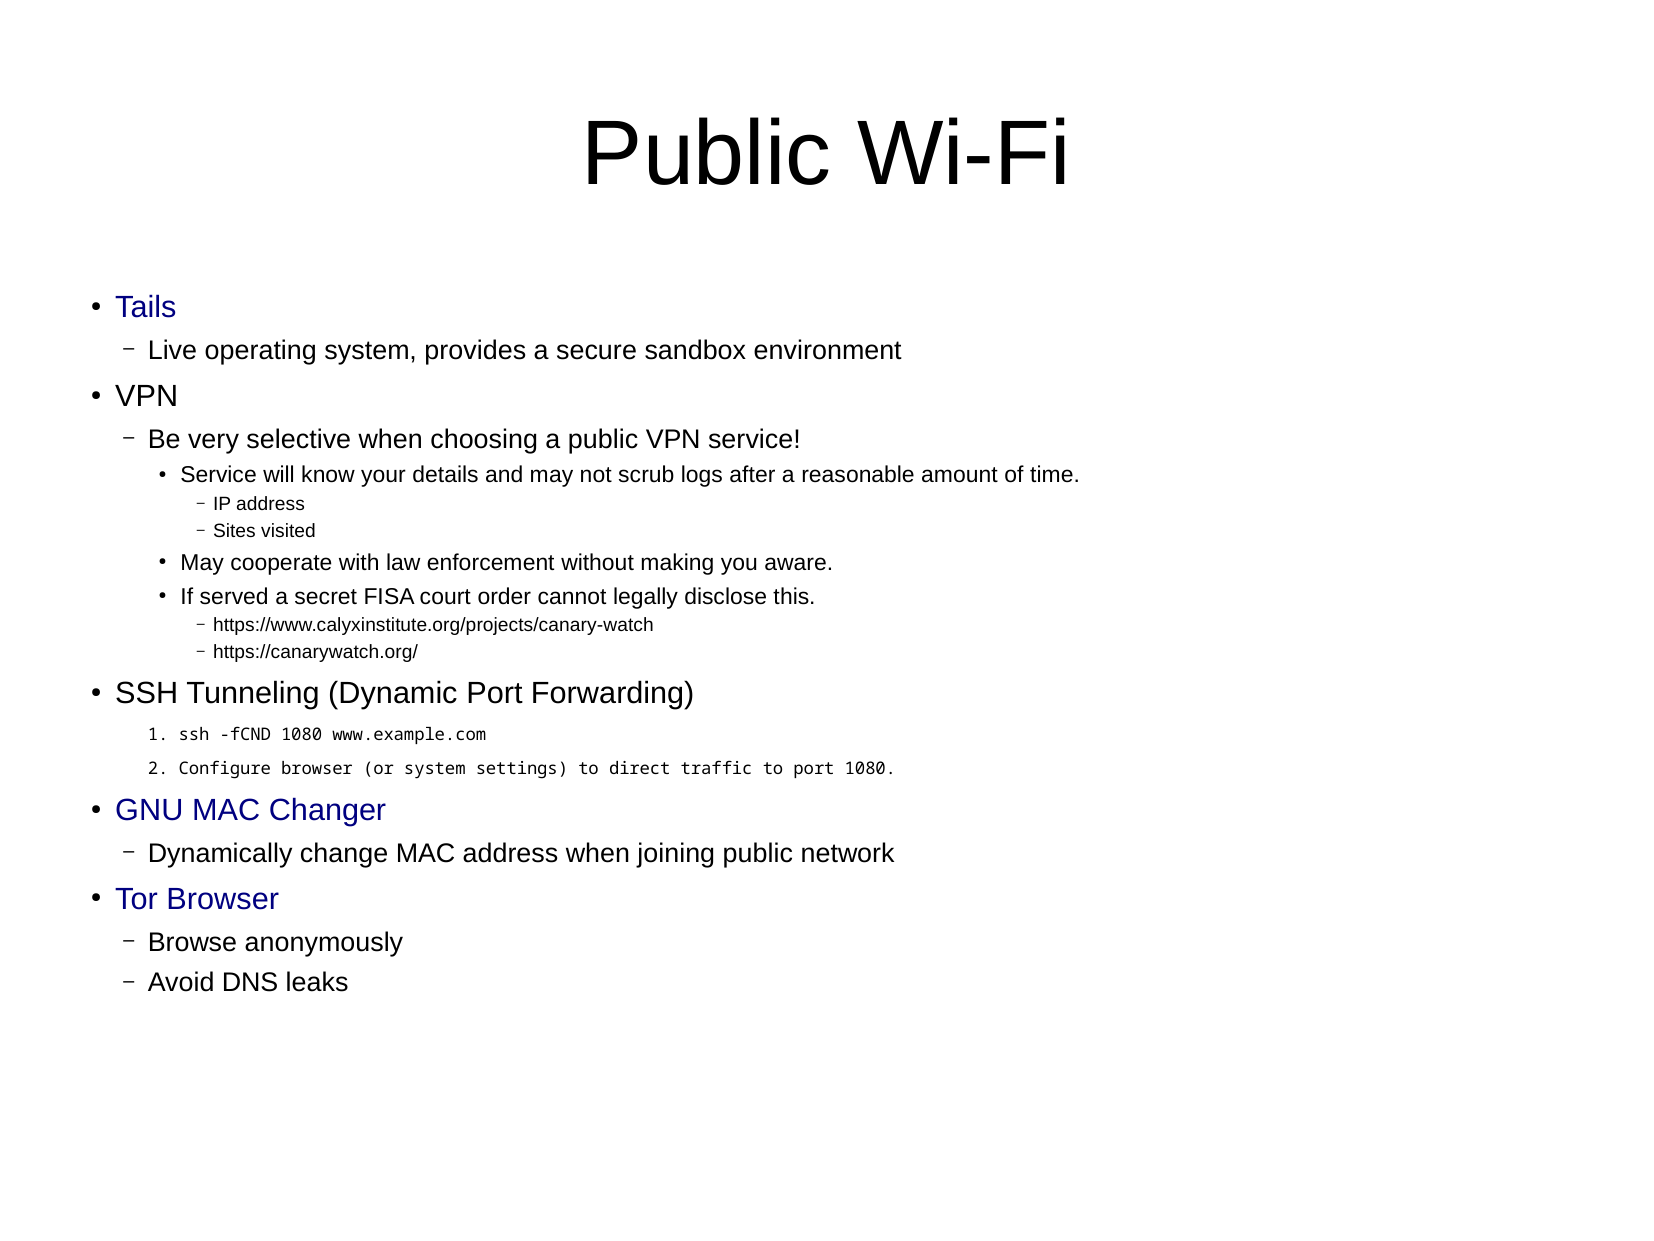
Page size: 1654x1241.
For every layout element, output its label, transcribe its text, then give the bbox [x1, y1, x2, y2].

list Tails Live operating system, provides a secure sandbox environment VPN Be very selective when choosing a public VPN service! Service will know your details and may not scrub logs after a reasonable amount of time. IP address Sites visited May cooperate with law enforcement without making you aware. If served a secret FISA court order cannot legally disclose this. https://www.calyxinstitute.org/projects/canary-watch https://canarywatch.org/ SSH Tunneling (Dynamic Port Forwarding) 1. ssh -fCND 1080 www.example.com 2. Configure browser (or system settings) to direct traffic to port 1080. GNU MAC Changer Dynamically change MAC address when joining public network Tor Browser Browse anonymously Avoid DNS leaks [82, 290, 1571, 1010]
title Public Wi-Fi [82, 49, 1571, 257]
